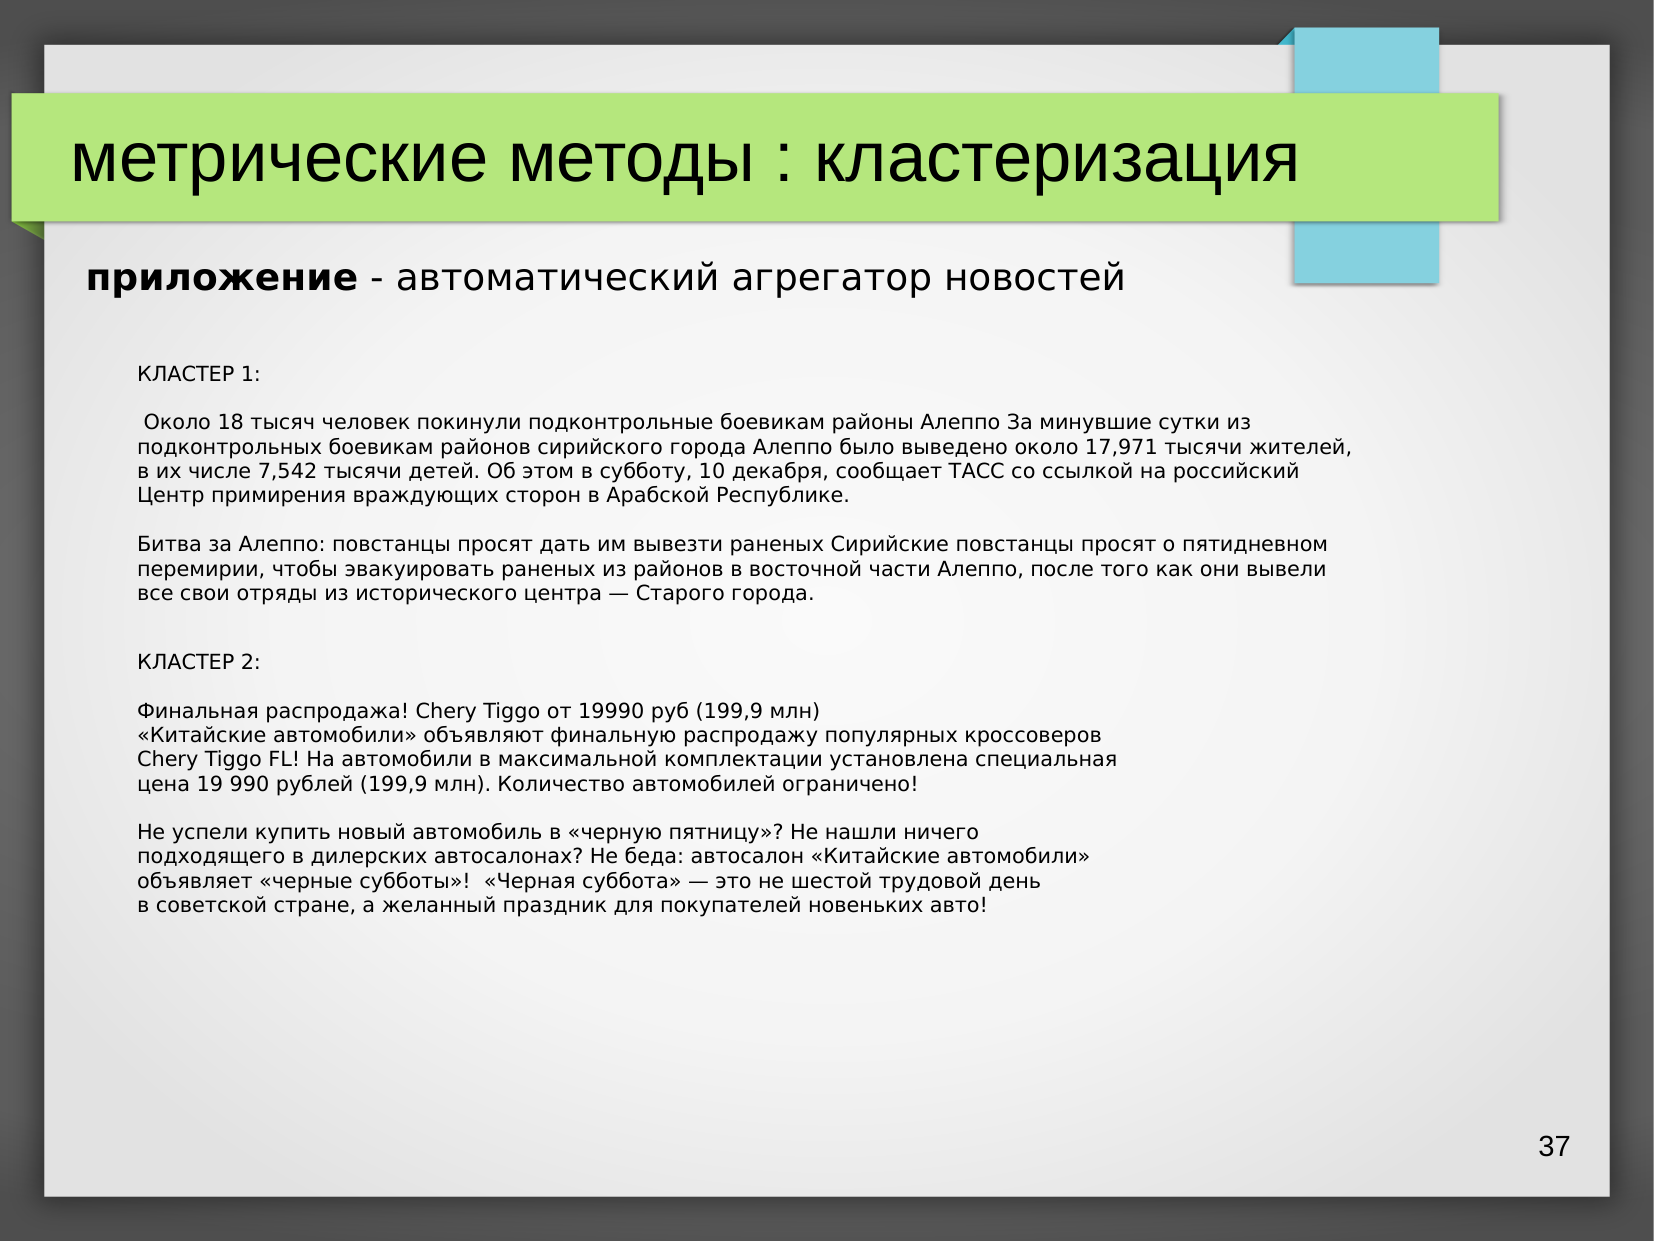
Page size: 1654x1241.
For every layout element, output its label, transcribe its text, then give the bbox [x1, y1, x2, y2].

picture [0, 0, 1654, 1241]
text_box приложение - автоматический агрегатор новостей [70, 248, 1252, 309]
text_box КЛАСТЕР 1: Около 18 тысяч человек покинули подконтрольные боевикам районы Алеппо За минувшие сутки из подконтрольных боевикам районов сирийского города Алеппо было выведено около 17,971 тысячи жителей, в их числе 7,542 тысячи детей. Об этом в субботу, 10 декабря, сообщает ТАСС со ссылкой на российский Центр примирения враждующих сторон в Арабской Республике. Битва за Алеппо: повстанцы просят дать им вывезти раненых Сирийские повстанцы просят о пятидневном перемирии, чтобы эвакуировать раненых из районов в восточной части Алеппо, после того как они вывели все свои отряды из исторического центра — Старого города. КЛАСТЕР 2: Финальная распродажа! Chery Tiggo от 19990 руб (199,9 млн) «Китайские автомобили» объявляют финальную распродажу популярных кроссоверов Chery Tiggo FL! На автомобили в максимальной комплектации установлена специальная цена 19 990 рублей (199,9 млн). Количество автомобилей ограничено! Не успели купить новый автомобиль в «черную пятницу»? Не нашли ничего подходящего в дилерских автосалонах? Не беда: автосалон «Китайские автомобили» объявляет «черные субботы»! «Черная суббота» — это не шестой трудовой день в советской стране, а желанный праздник для покупателей новеньких авто! [122, 354, 1371, 1170]
title метрические методы : кластеризация [70, 117, 1382, 197]
